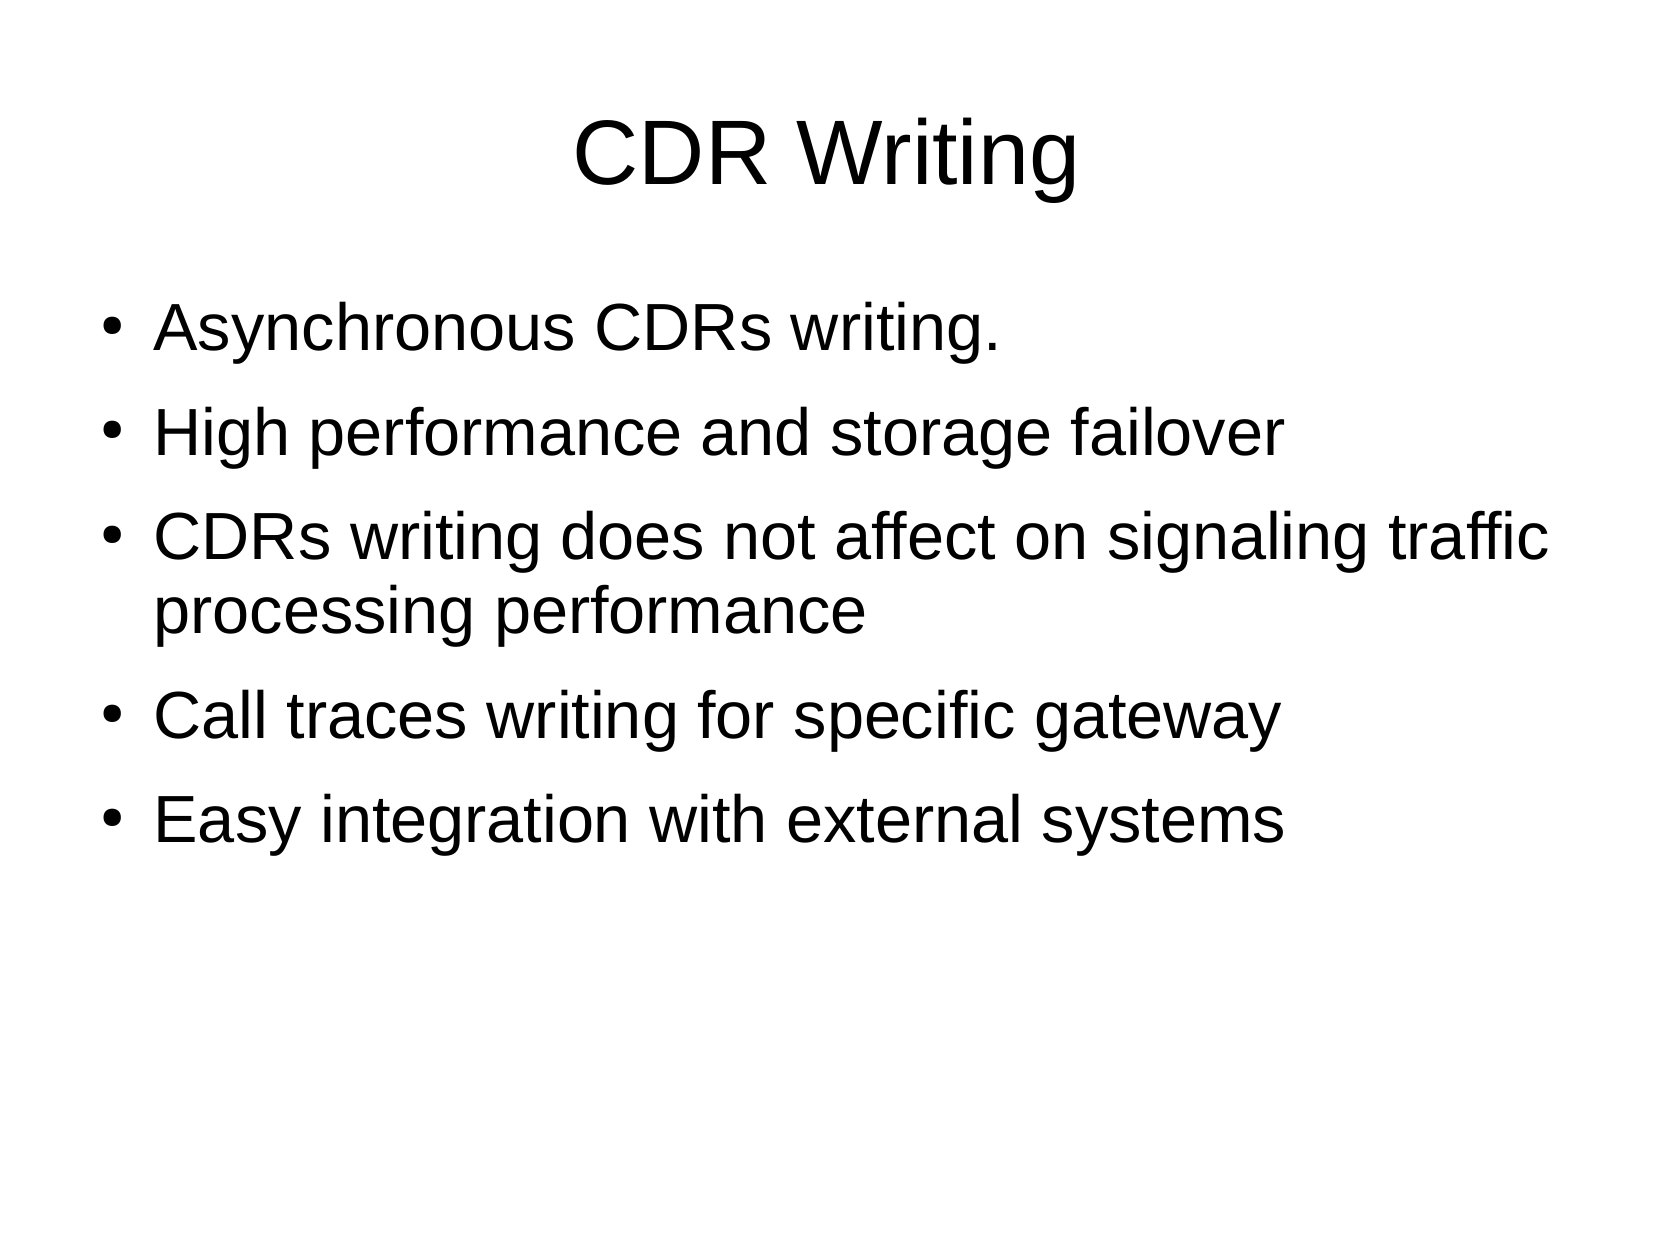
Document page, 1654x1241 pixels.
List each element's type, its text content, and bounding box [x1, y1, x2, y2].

title CDR Writing [82, 49, 1571, 257]
list Asynchronous CDRs writing. High performance and storage failover CDRs writing does not affect on signaling traffic processing performance Call traces writing for specific gateway Easy integration with external systems [82, 290, 1571, 1010]
